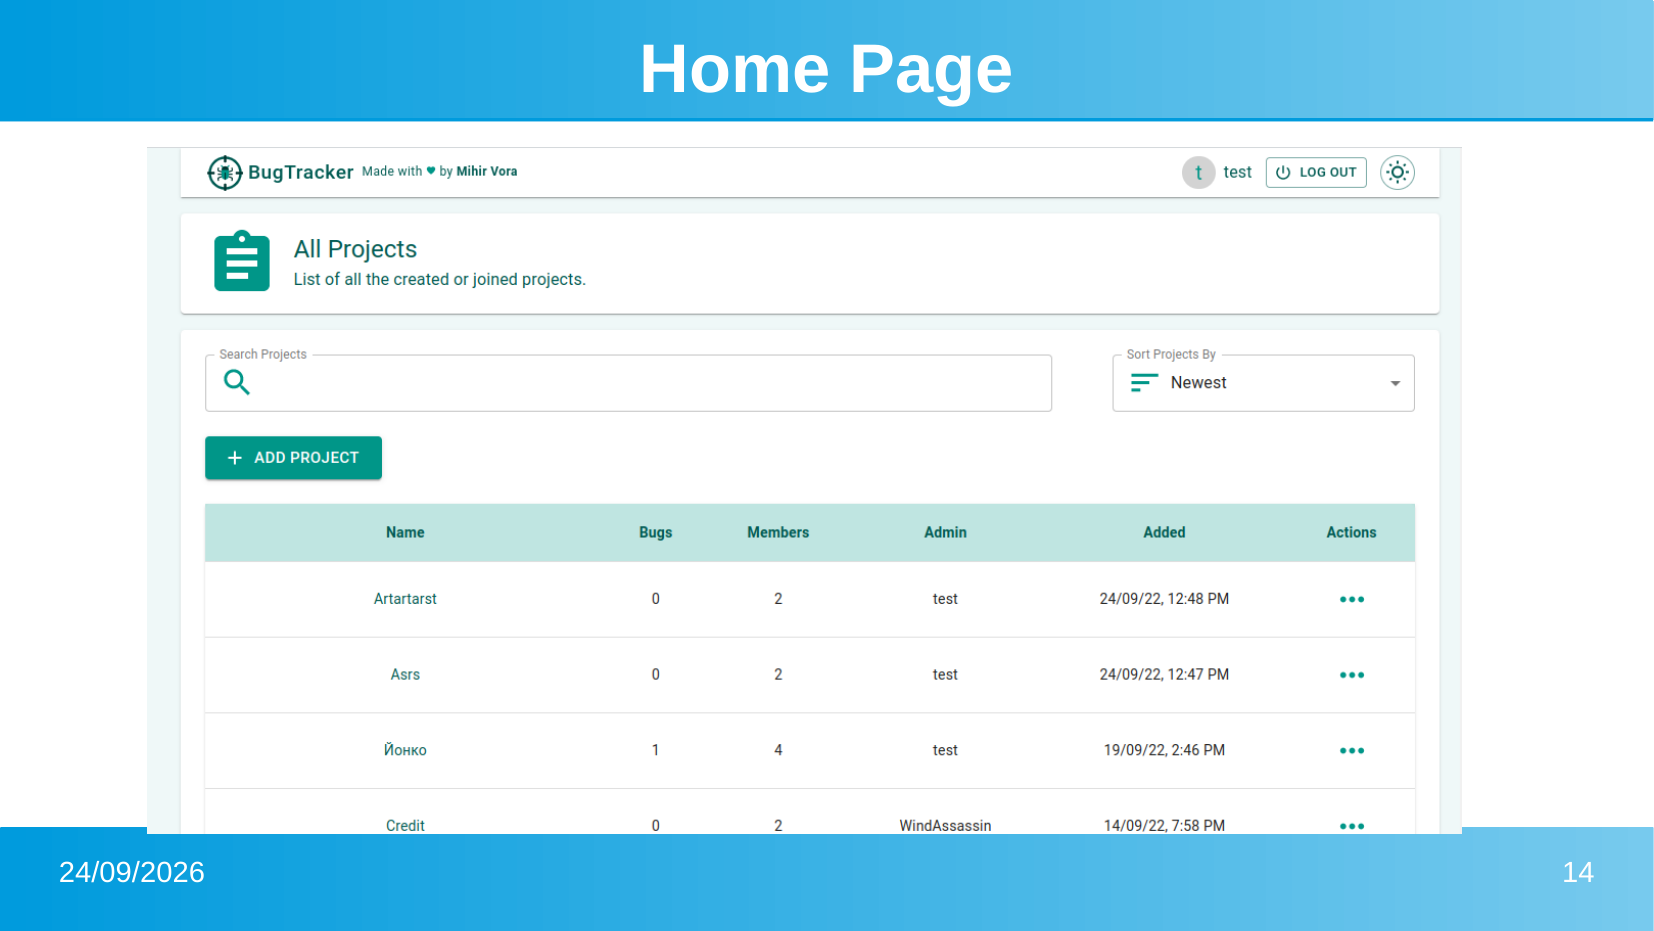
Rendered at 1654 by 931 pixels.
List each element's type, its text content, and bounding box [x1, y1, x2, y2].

title Home Page [59, 29, 1595, 108]
picture [147, 147, 1462, 834]
